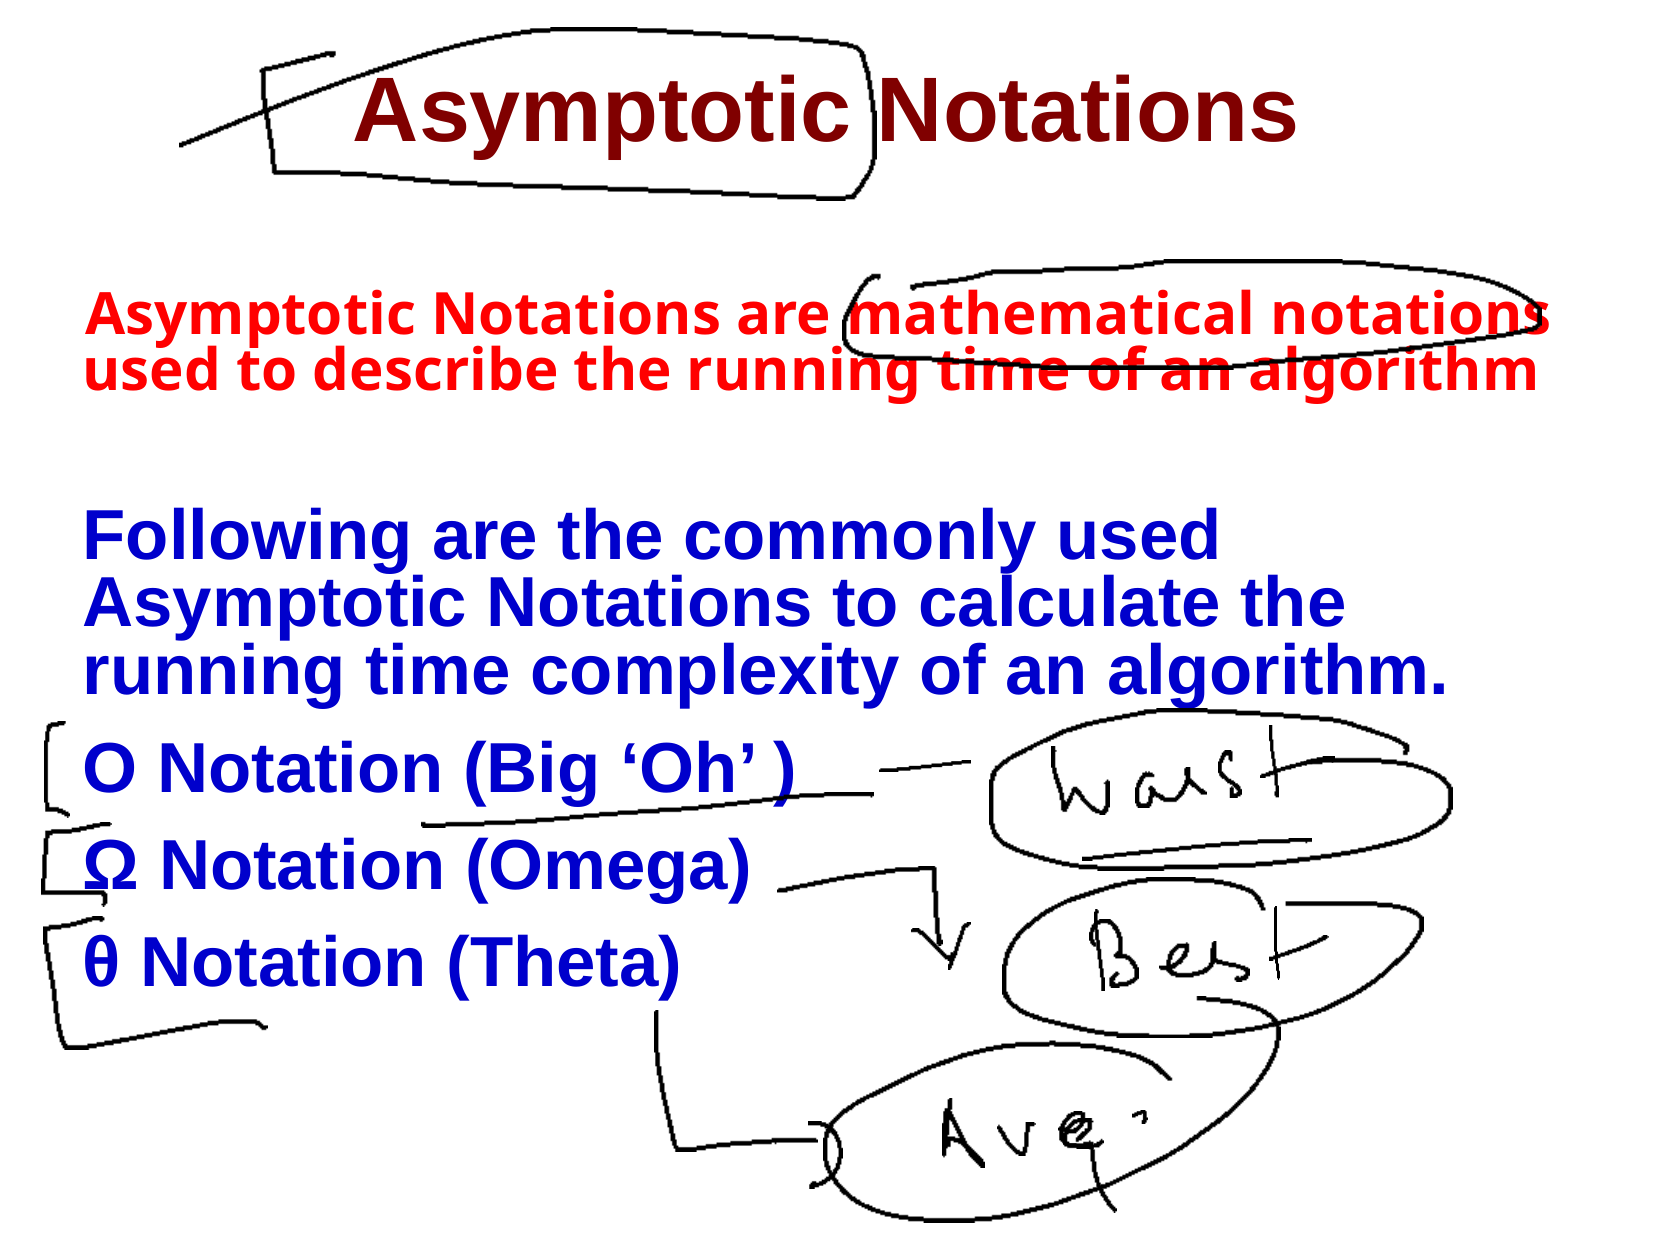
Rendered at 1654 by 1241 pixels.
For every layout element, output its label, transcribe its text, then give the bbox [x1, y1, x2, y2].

picture [777, 866, 971, 970]
picture [44, 722, 70, 818]
title Asymptotic Notations [82, 49, 1571, 257]
picture [179, 27, 877, 201]
picture [43, 916, 268, 1050]
picture [41, 822, 112, 907]
picture [842, 259, 1542, 370]
picture [879, 760, 971, 772]
picture [421, 792, 874, 828]
list Asymptotic Notations are mathematical notations used to describe the running time of an algorithm Following are the commonly used Asymptotic Notations to calculate the running time complexity of an algorithm. Ο Notation (Big ‘Oh’ ) Ω Notation (Omega) θ Notation (Theta) [82, 290, 1571, 1010]
picture [989, 708, 1453, 871]
picture [654, 877, 1424, 1223]
